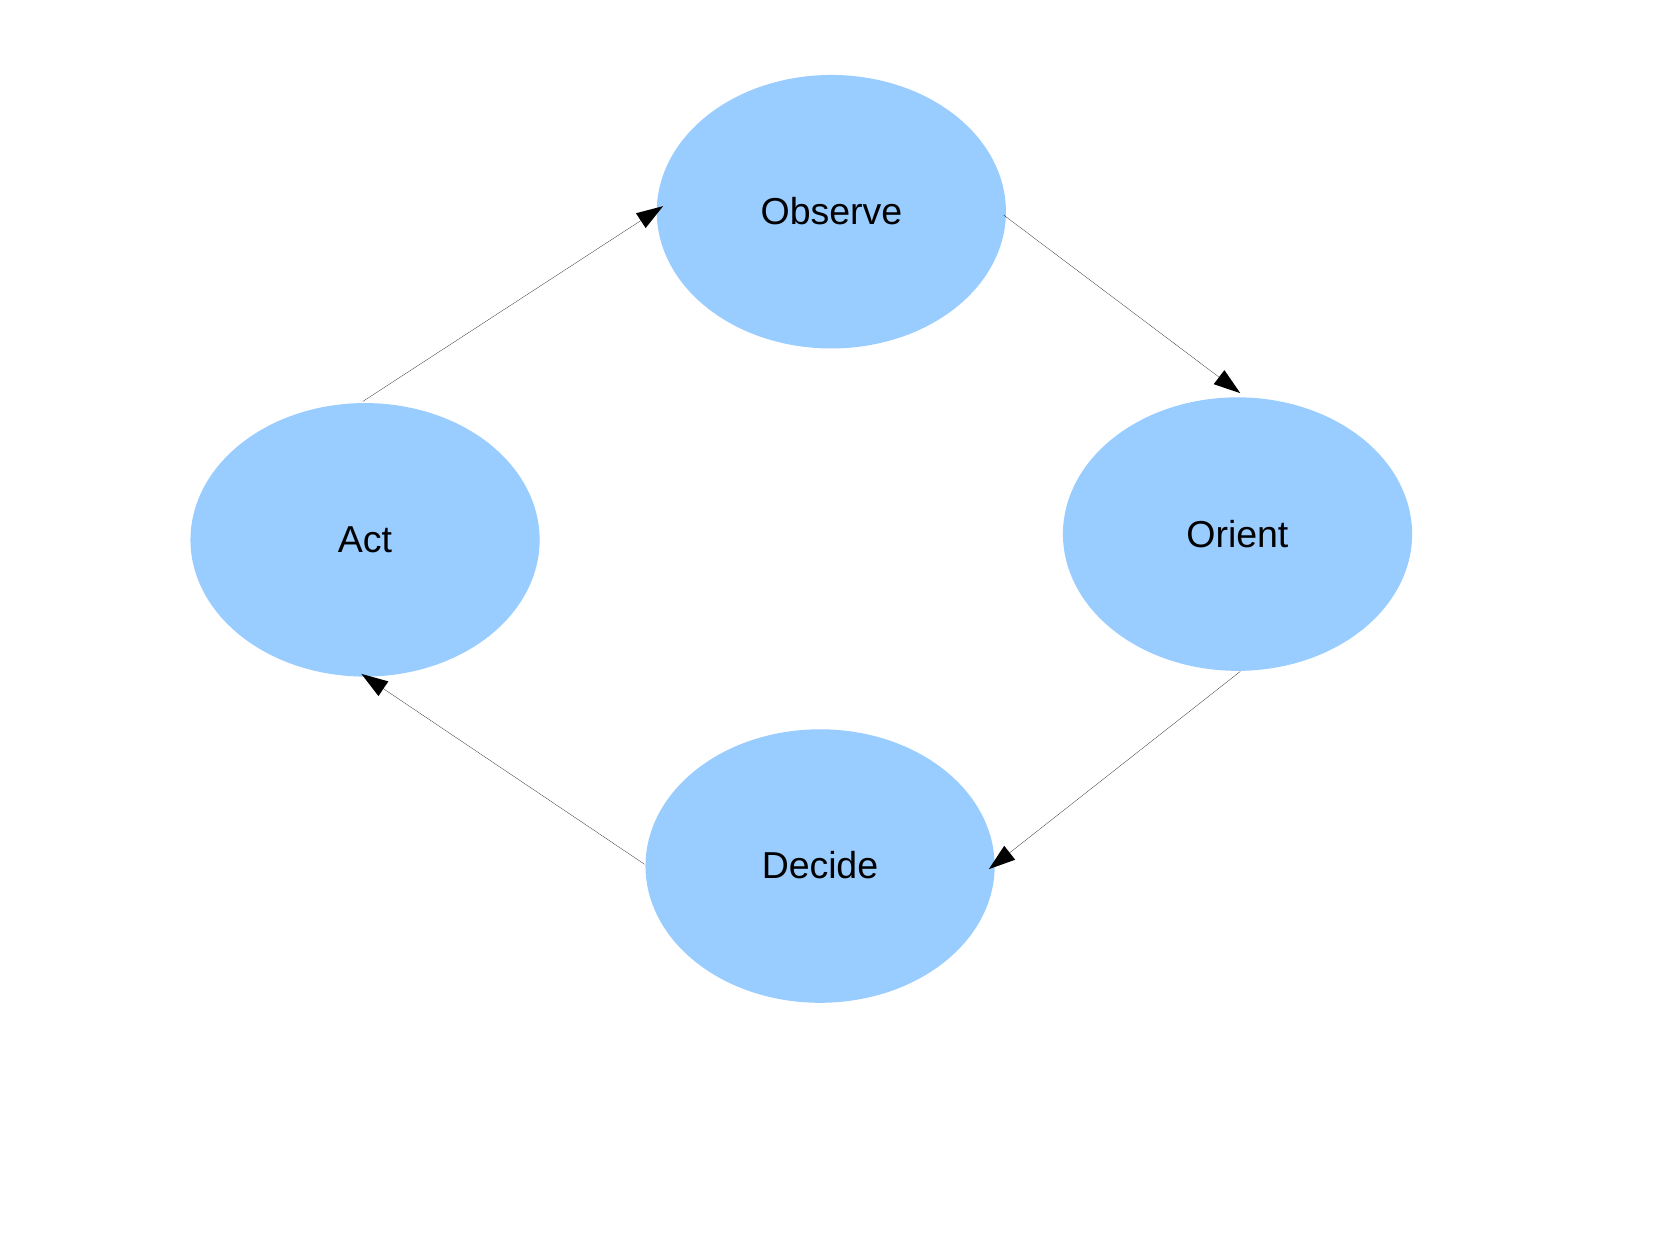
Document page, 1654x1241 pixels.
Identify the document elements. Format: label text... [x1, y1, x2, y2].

text_box Orient [1062, 397, 1413, 671]
text_box Act [190, 403, 540, 677]
text_box Observe [656, 74, 1006, 349]
text_box Decide [645, 729, 995, 1003]
